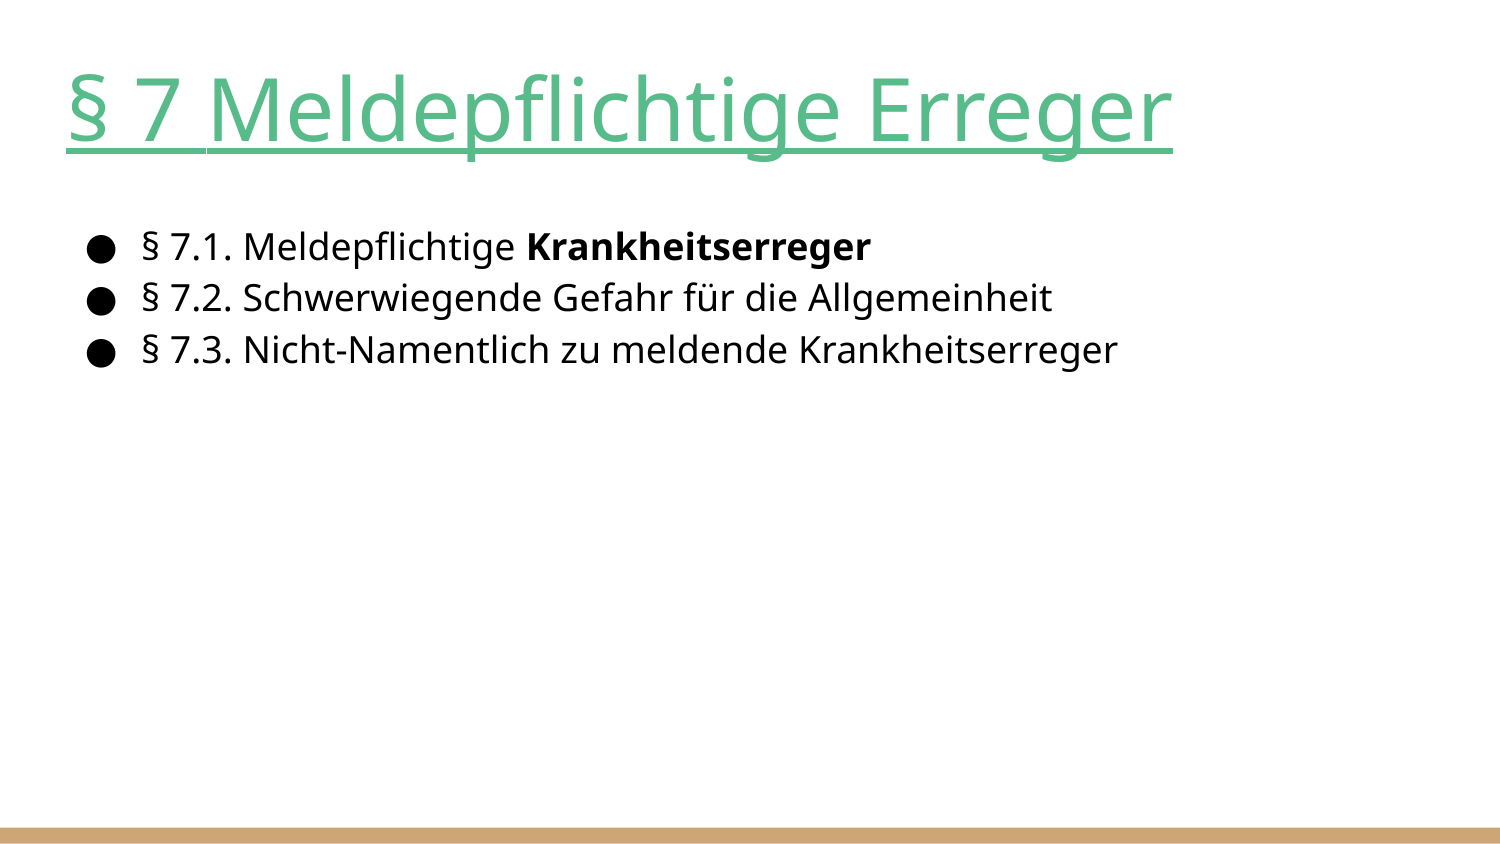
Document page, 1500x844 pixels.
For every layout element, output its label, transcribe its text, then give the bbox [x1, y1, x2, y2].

title § 7 Meldepflichtige Erreger [51, 51, 1449, 189]
list § 7.1. Meldepflichtige Krankheitserreger § 7.2. Schwerwiegende Gefahr für die Allgemeinheit § 7.3. Nicht-Namentlich zu meldende Krankheitserreger [51, 200, 1449, 752]
